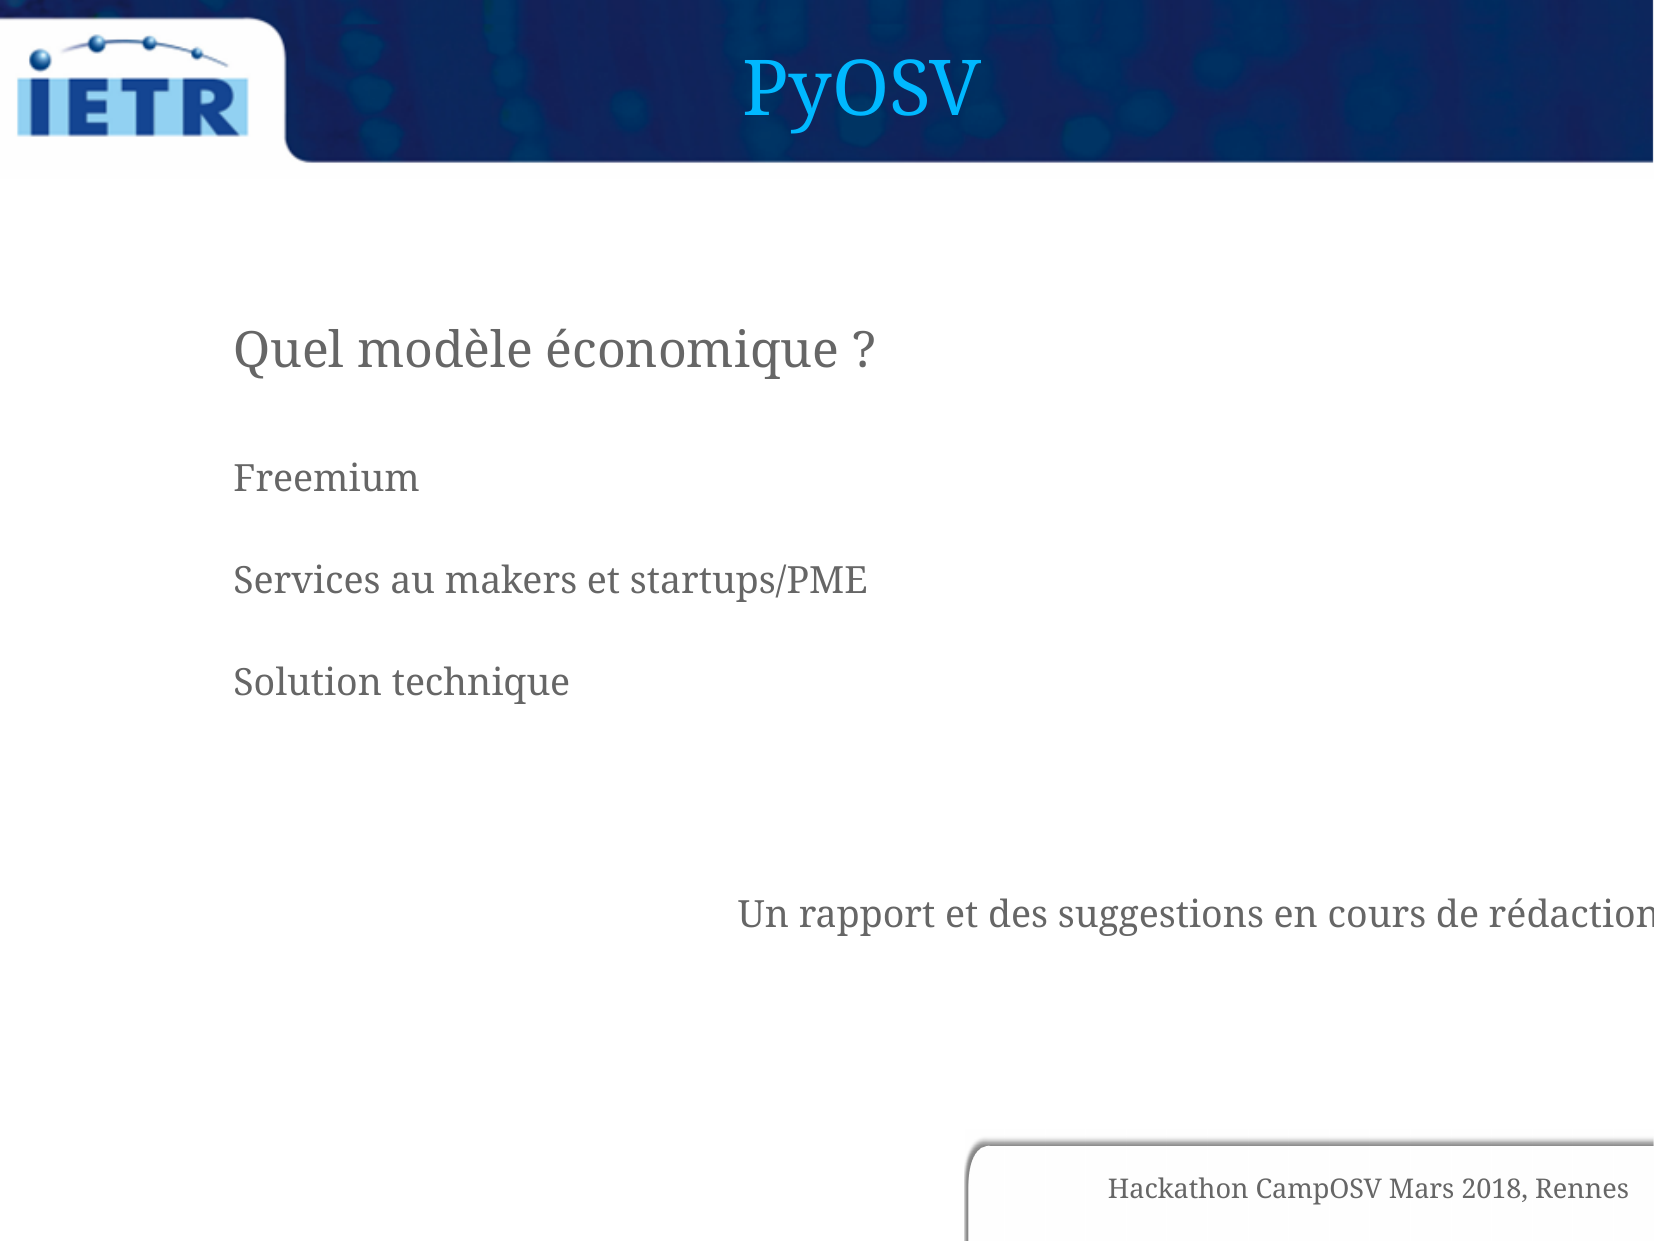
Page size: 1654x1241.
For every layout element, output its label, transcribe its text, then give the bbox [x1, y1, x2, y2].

text_box Hackathon CampOSV Mars 2018, Rennes [1093, 1162, 1618, 1219]
text_box Quel modèle économique ? Freemium Services au makers et startups/PME Solution technique [218, 307, 852, 708]
text_box PyOSV [727, 26, 1003, 157]
text_box Un rapport et des suggestions en cours de rédaction [723, 879, 1617, 945]
picture [964, 1129, 1654, 1241]
picture [0, 0, 1654, 182]
